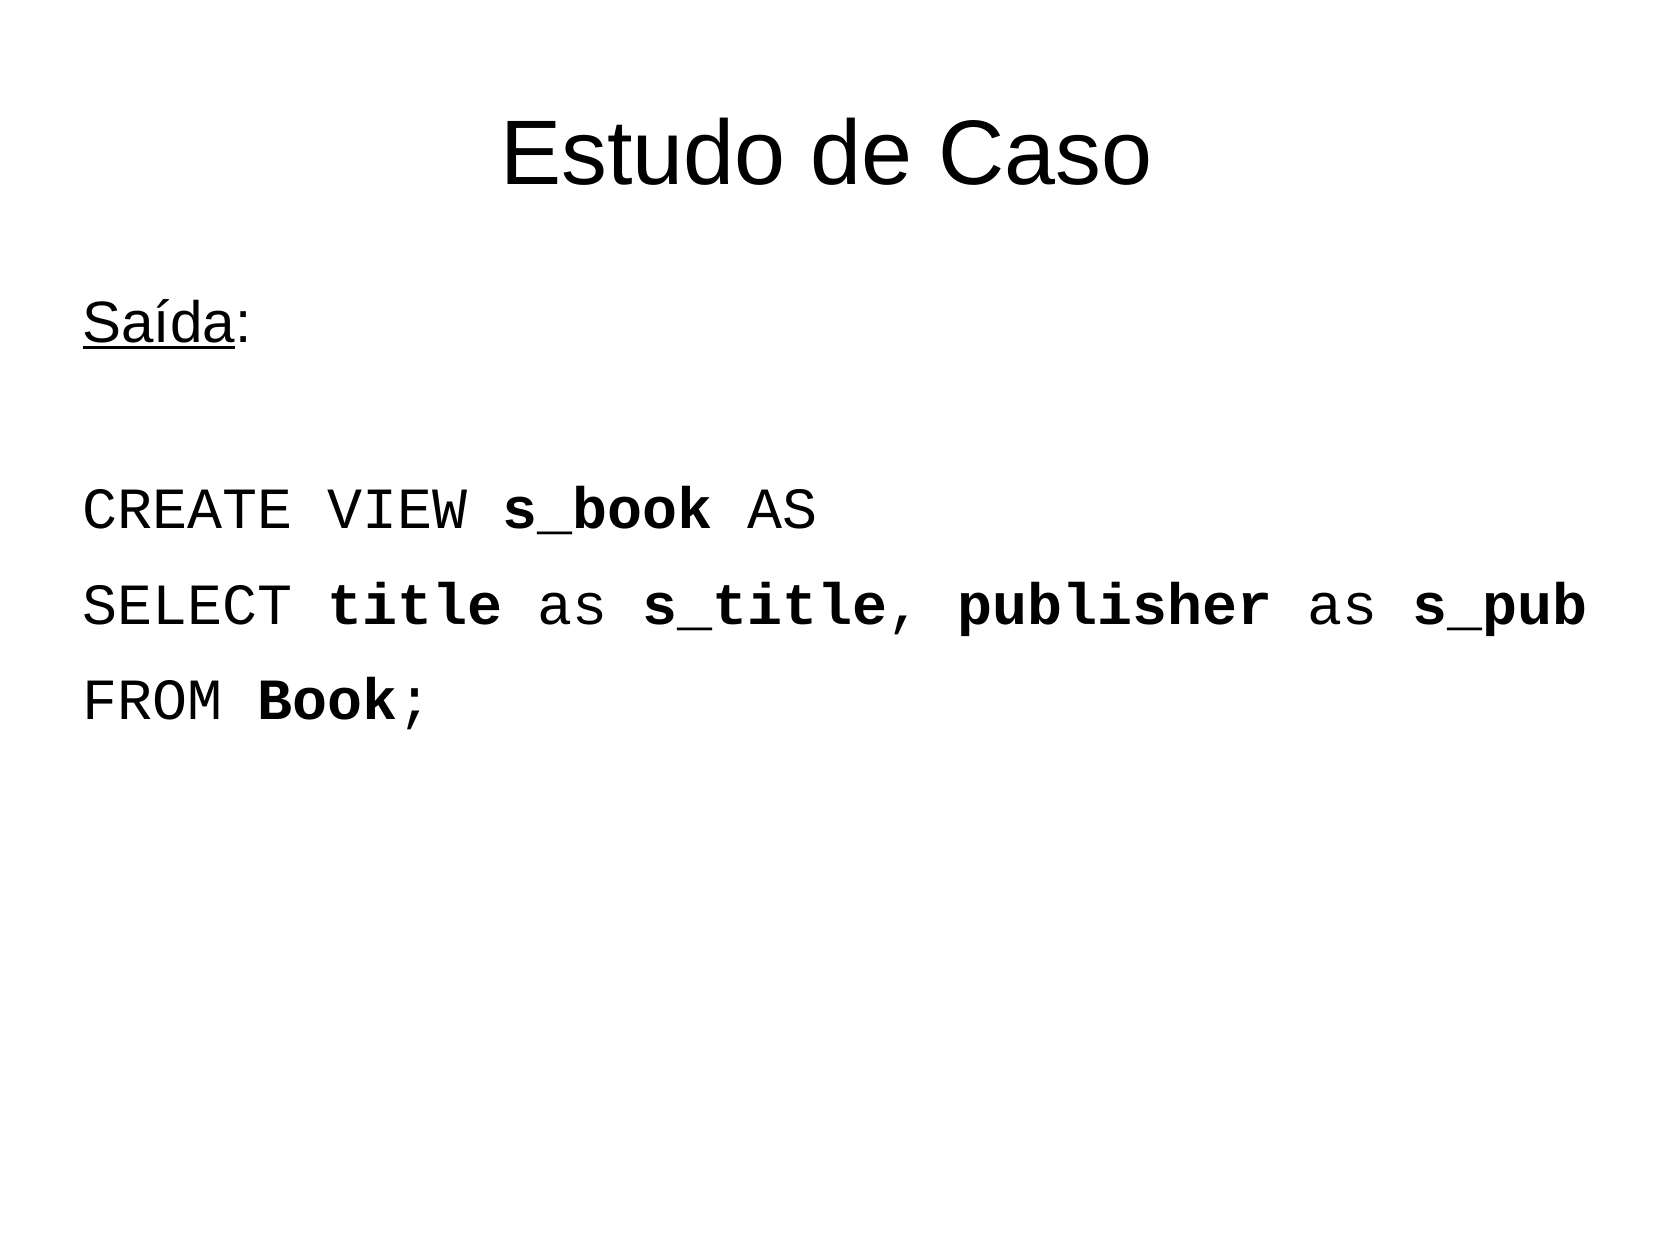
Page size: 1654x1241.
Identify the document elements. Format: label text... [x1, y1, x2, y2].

title Estudo de Caso [82, 49, 1571, 257]
list Saída: CREATE VIEW s_book AS SELECT title as s_title, publisher as s_pub FROM Book; [82, 290, 1625, 1109]
